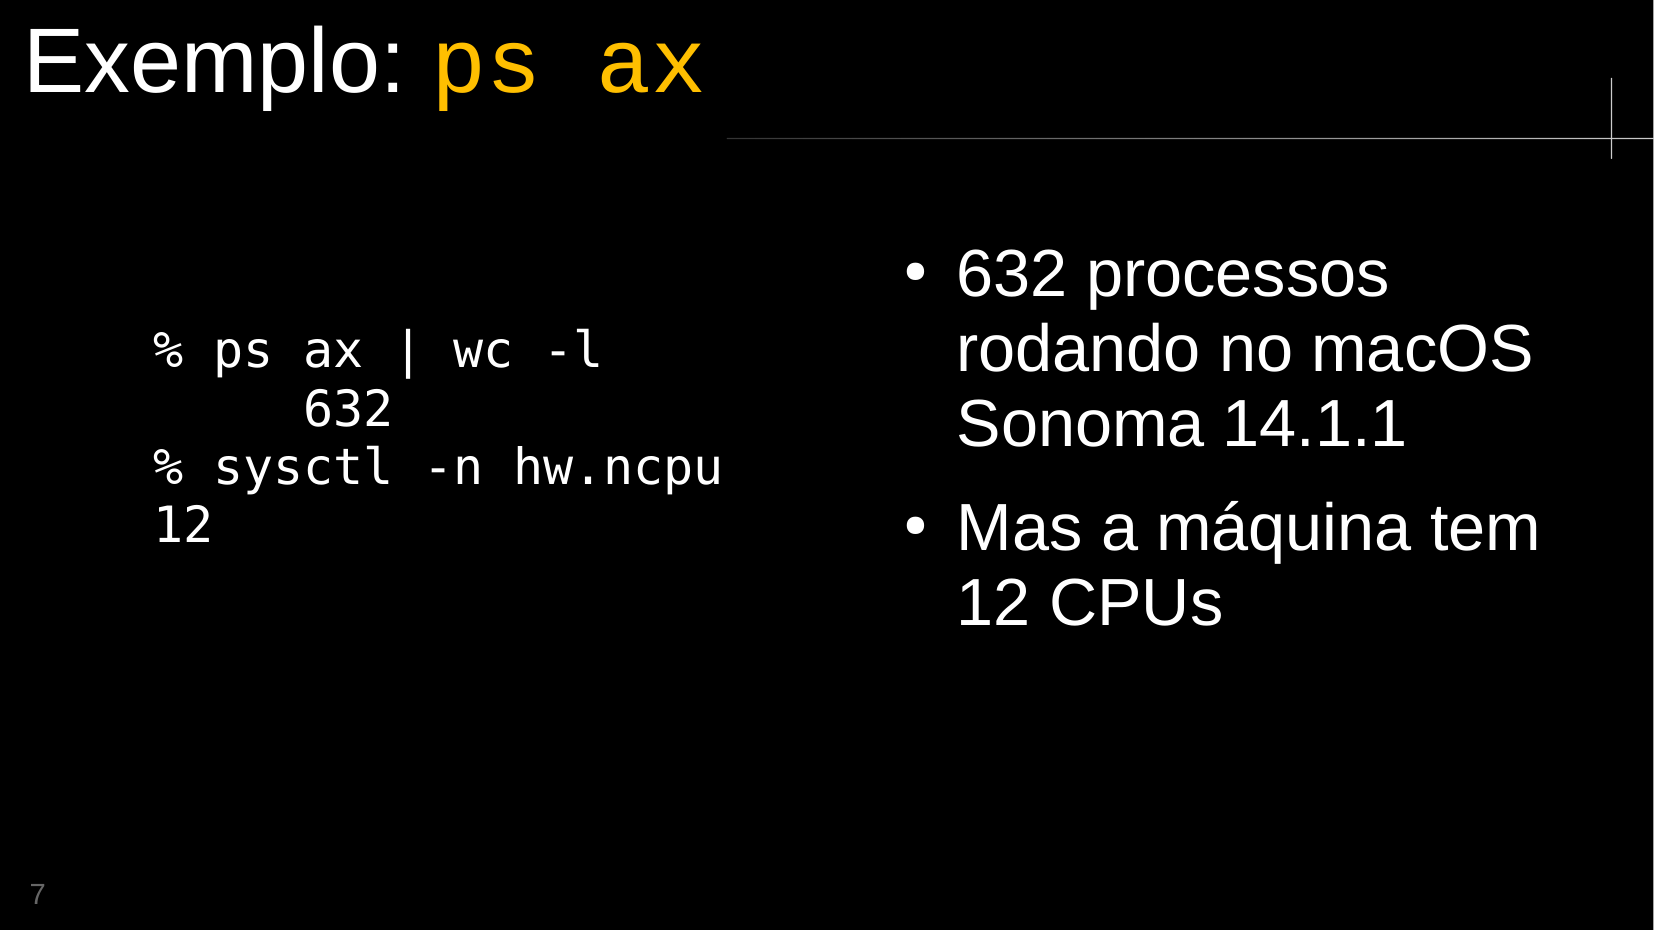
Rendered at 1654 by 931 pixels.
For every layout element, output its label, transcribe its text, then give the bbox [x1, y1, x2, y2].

list 632 processos rodando no macOS Sonoma 14.1.1 Mas a máquina tem 12 CPUs [885, 236, 1625, 798]
title Exemplo: ps ax [23, 9, 1589, 121]
text_box % ps ax | wc -l 632 % sysctl -n hw.ncpu 12 [138, 314, 739, 621]
